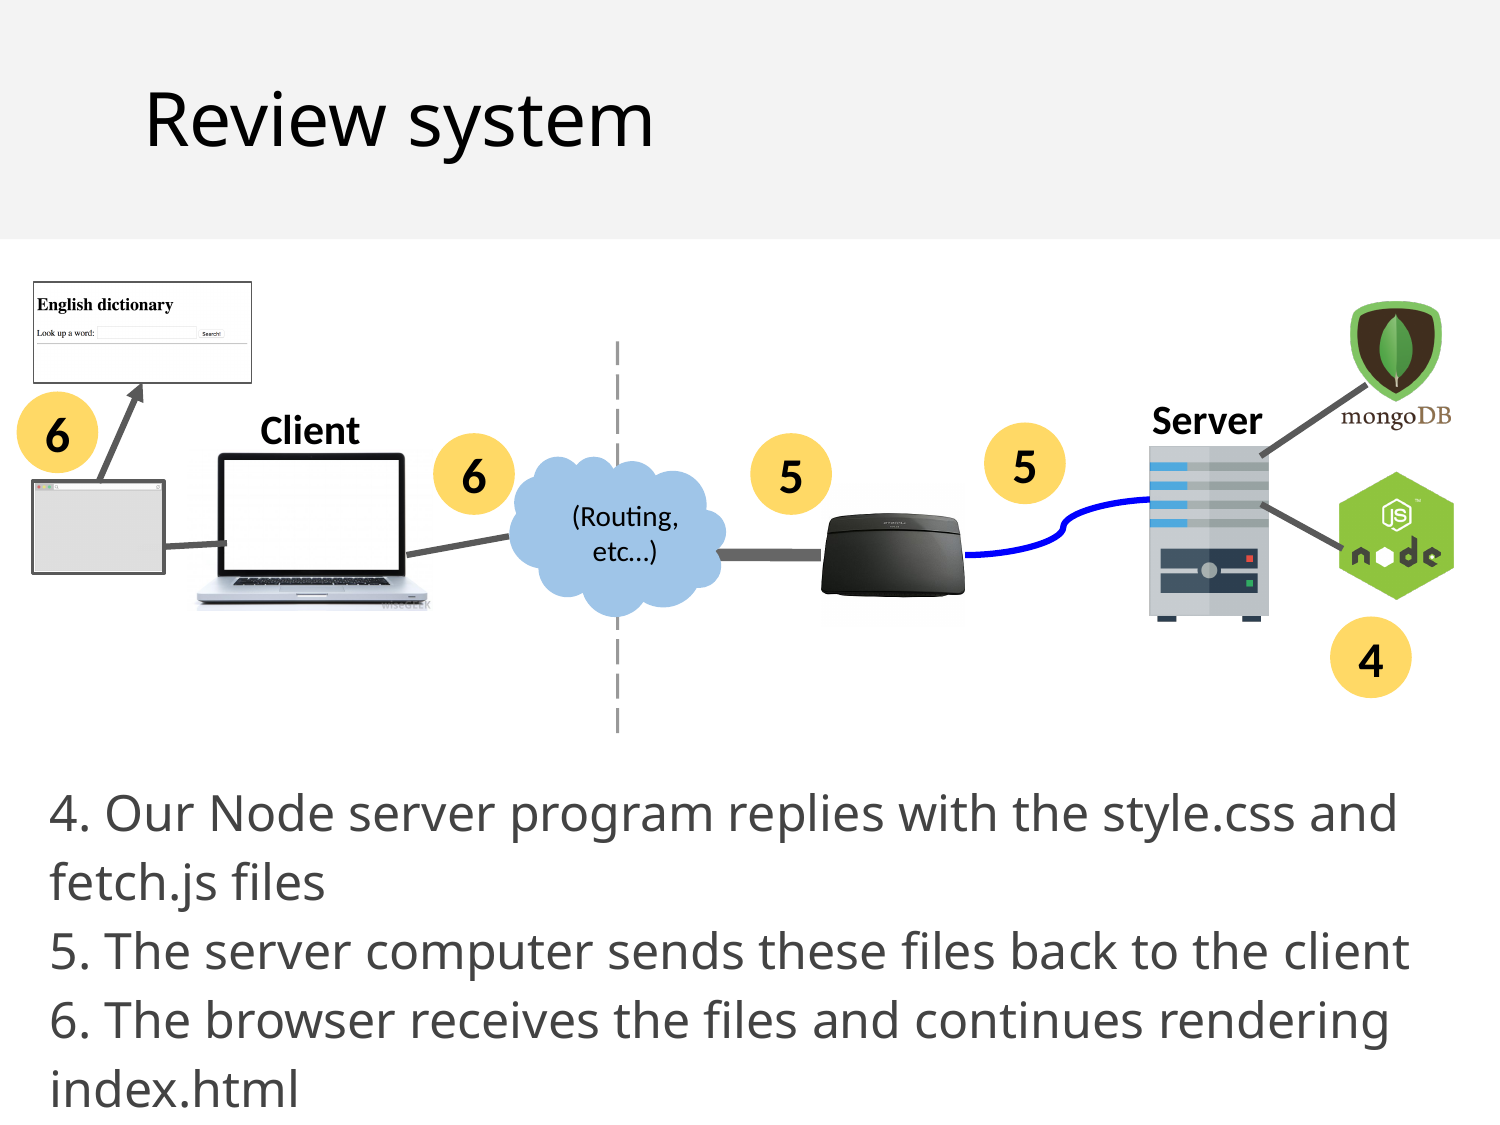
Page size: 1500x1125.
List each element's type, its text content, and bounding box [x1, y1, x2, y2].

picture [34, 282, 251, 383]
picture [1324, 282, 1468, 450]
text_box 4 [1330, 616, 1412, 699]
text_box Server [1085, 361, 1331, 475]
text_box Client [188, 371, 434, 466]
text_box 5 [984, 422, 1066, 505]
picture [34, 482, 163, 572]
picture [1330, 470, 1462, 602]
text_box (Routing, etc…) [509, 456, 727, 618]
text_box 5 [750, 433, 832, 515]
picture [1114, 475, 1302, 630]
list 4. Our Node server program replies with the style.css and fetch.js files 5. The server computer sends these files back to the client 6. The browser receives the files and continues rendering index.html [34, 757, 1453, 1058]
picture [821, 483, 965, 627]
picture [187, 449, 433, 611]
title Review system [128, 56, 1372, 183]
text_box 6 [433, 433, 515, 515]
text_box 6 [16, 391, 99, 474]
